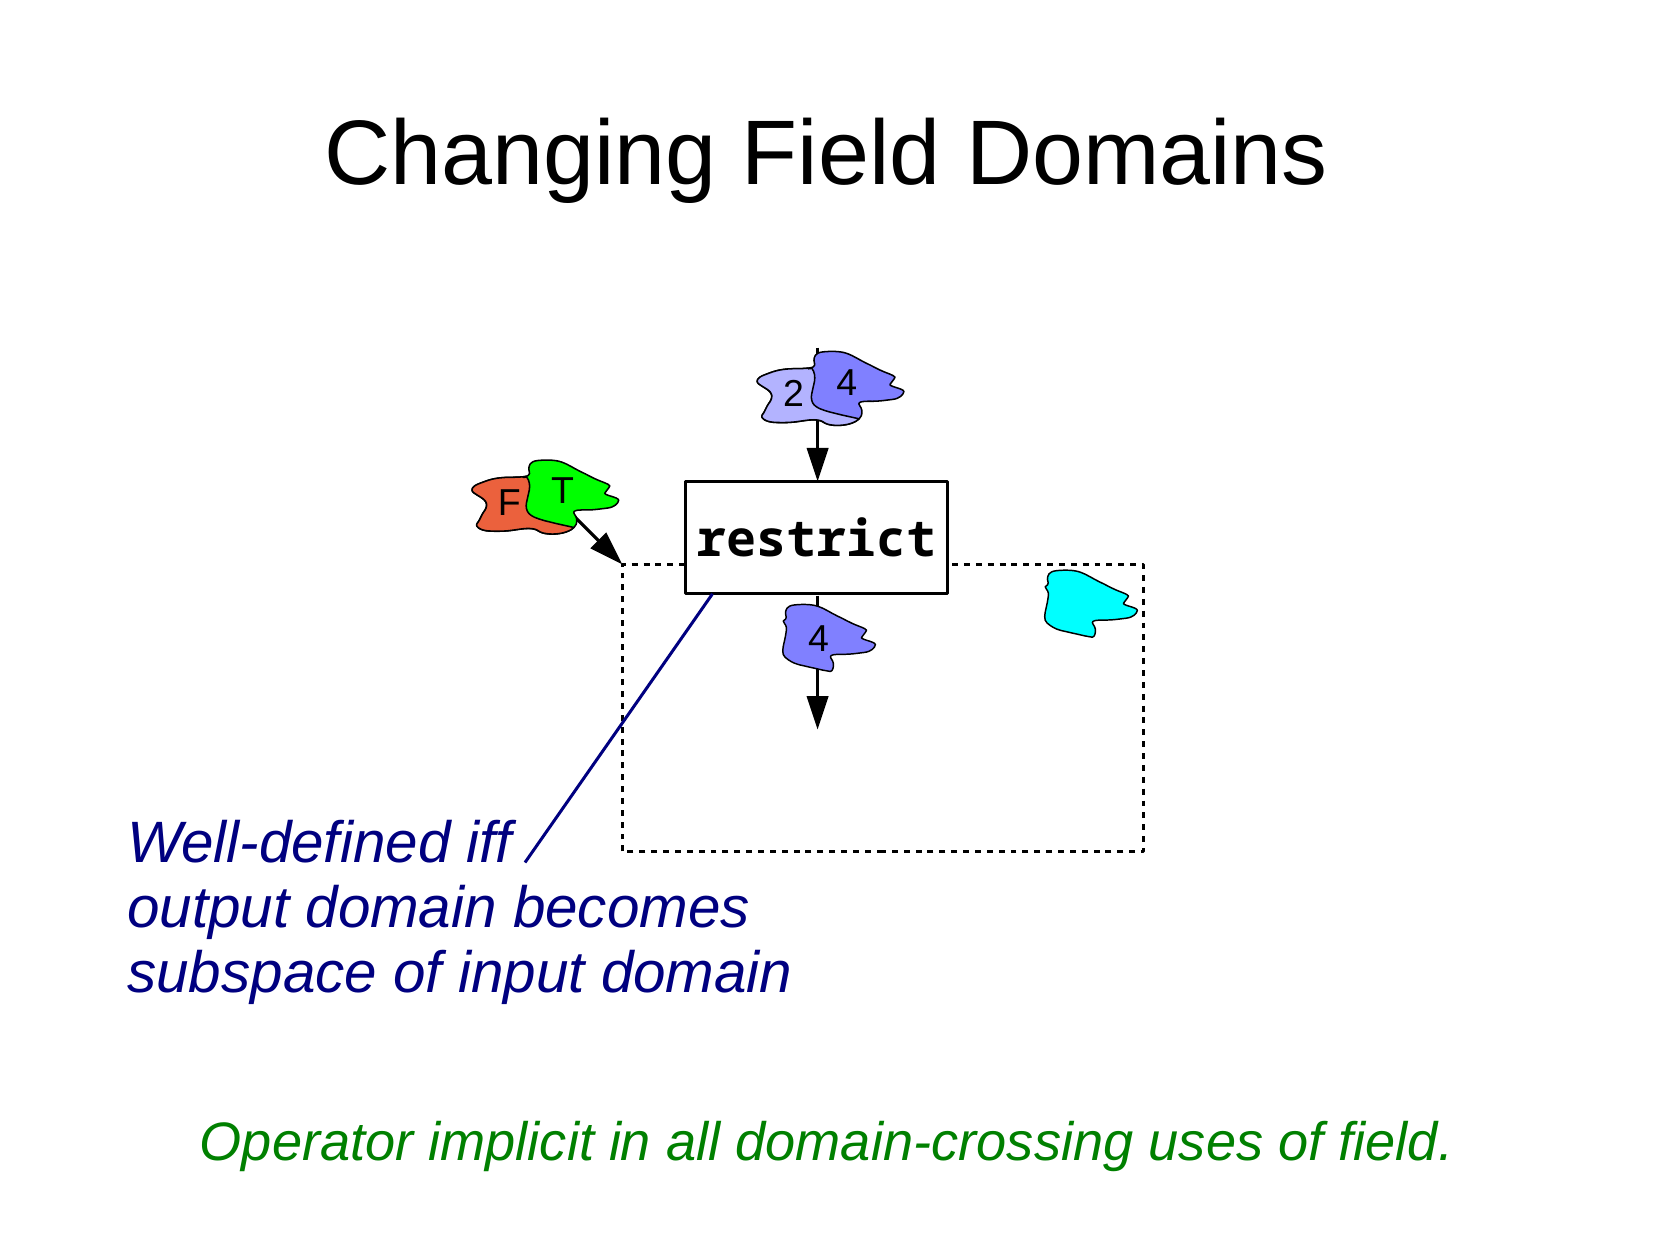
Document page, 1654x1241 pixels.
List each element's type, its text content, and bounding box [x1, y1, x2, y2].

text_box 4 [782, 604, 876, 672]
title Changing Field Domains [82, 49, 1571, 257]
text_box 2 [768, 365, 819, 423]
text_box [813, 351, 862, 426]
text_box [587, 474, 619, 510]
text_box [1044, 570, 1138, 638]
text_box [476, 513, 483, 530]
text_box Well-defined iff output domain becomes subspace of input domain [112, 802, 826, 1013]
text_box [528, 460, 577, 535]
text_box [872, 366, 904, 402]
text_box [472, 482, 483, 499]
text_box F [483, 474, 534, 532]
text_box restrict [685, 481, 948, 594]
list Operator implicit in all domain-crossing uses of field. [82, 1111, 1572, 1181]
text_box [761, 404, 768, 422]
text_box 4 [821, 353, 872, 411]
text_box T [536, 462, 587, 520]
text_box [757, 373, 768, 391]
